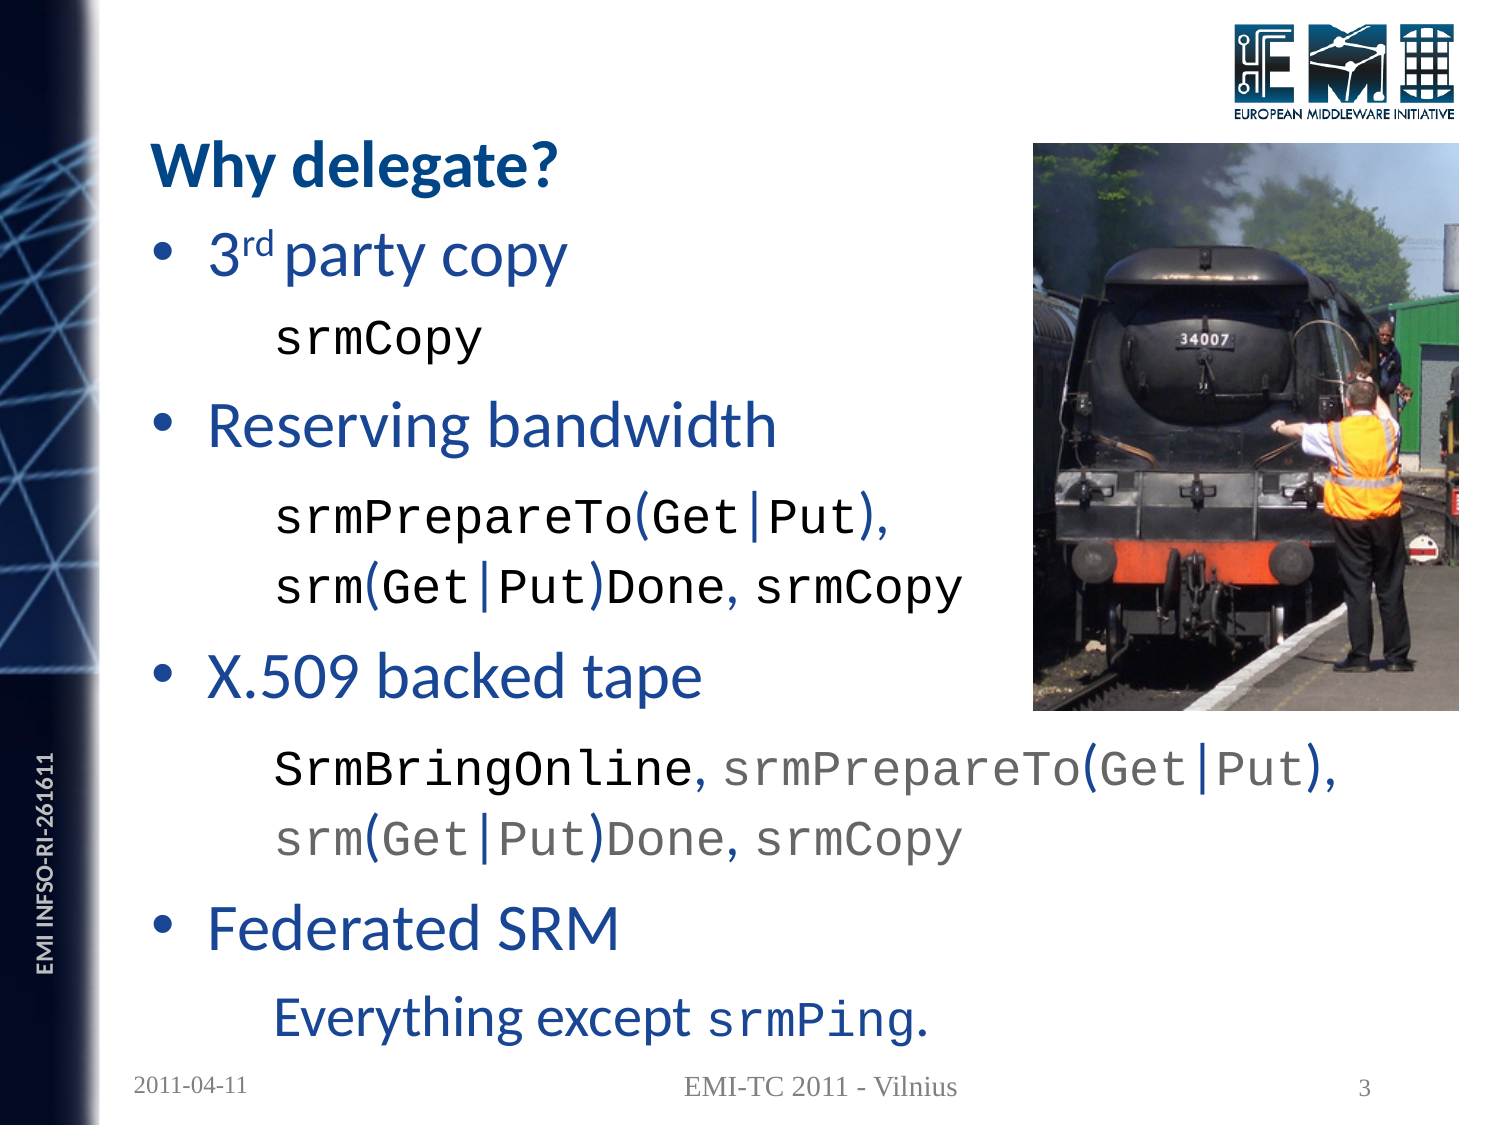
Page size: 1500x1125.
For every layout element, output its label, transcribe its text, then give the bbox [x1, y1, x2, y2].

picture [1185, 8, 1500, 115]
list 3rd party copy srmCopy Reserving bandwidth srmPrepareTo(Get|Put), srm(Get|Put)Done, srmCopy X.509 backed tape SrmBringOnline, srmPrepareTo(Get|Put), srm(Get|Put)Done, srmCopy Federated SRM Everything except srmPing. [151, 210, 1447, 1052]
picture [1033, 143, 1459, 711]
picture [0, 0, 111, 1125]
title Why delegate? [150, 115, 1500, 207]
